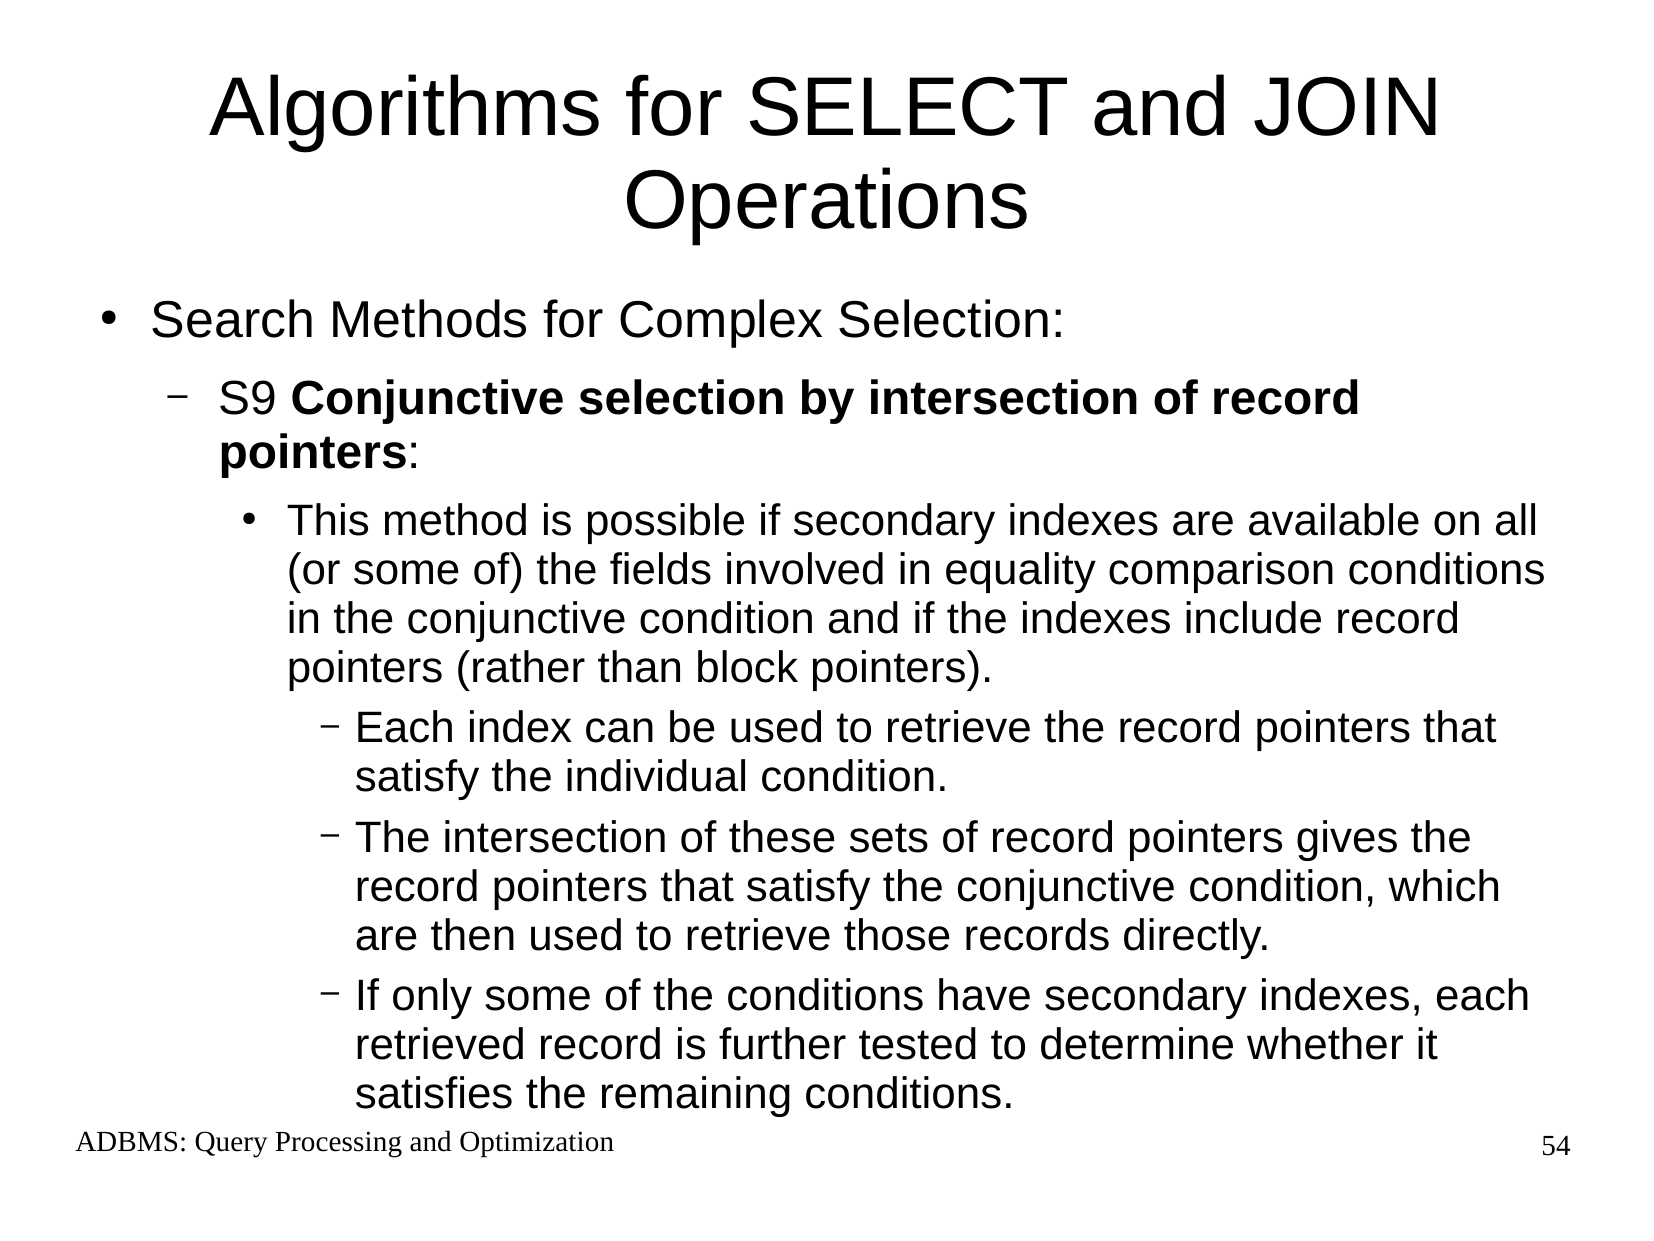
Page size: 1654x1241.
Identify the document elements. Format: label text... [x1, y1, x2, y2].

list Search Methods for Complex Selection: S9 Conjunctive selection by intersection of record pointers: This method is possible if secondary indexes are available on all (or some of) the fields involved in equality comparison conditions in the conjunctive condition and if the indexes include record pointers (rather than block pointers). Each index can be used to retrieve the record pointers that satisfy the individual condition. The intersection of these sets of record pointers gives the record pointers that satisfy the conjunctive condition, which are then used to retrieve those records directly. If only some of the conditions have secondary indexes, each retrieved record is further tested to determine whether it satisfies the remaining conditions. [82, 290, 1571, 1126]
title Algorithms for SELECT and JOIN Operations [82, 49, 1571, 257]
